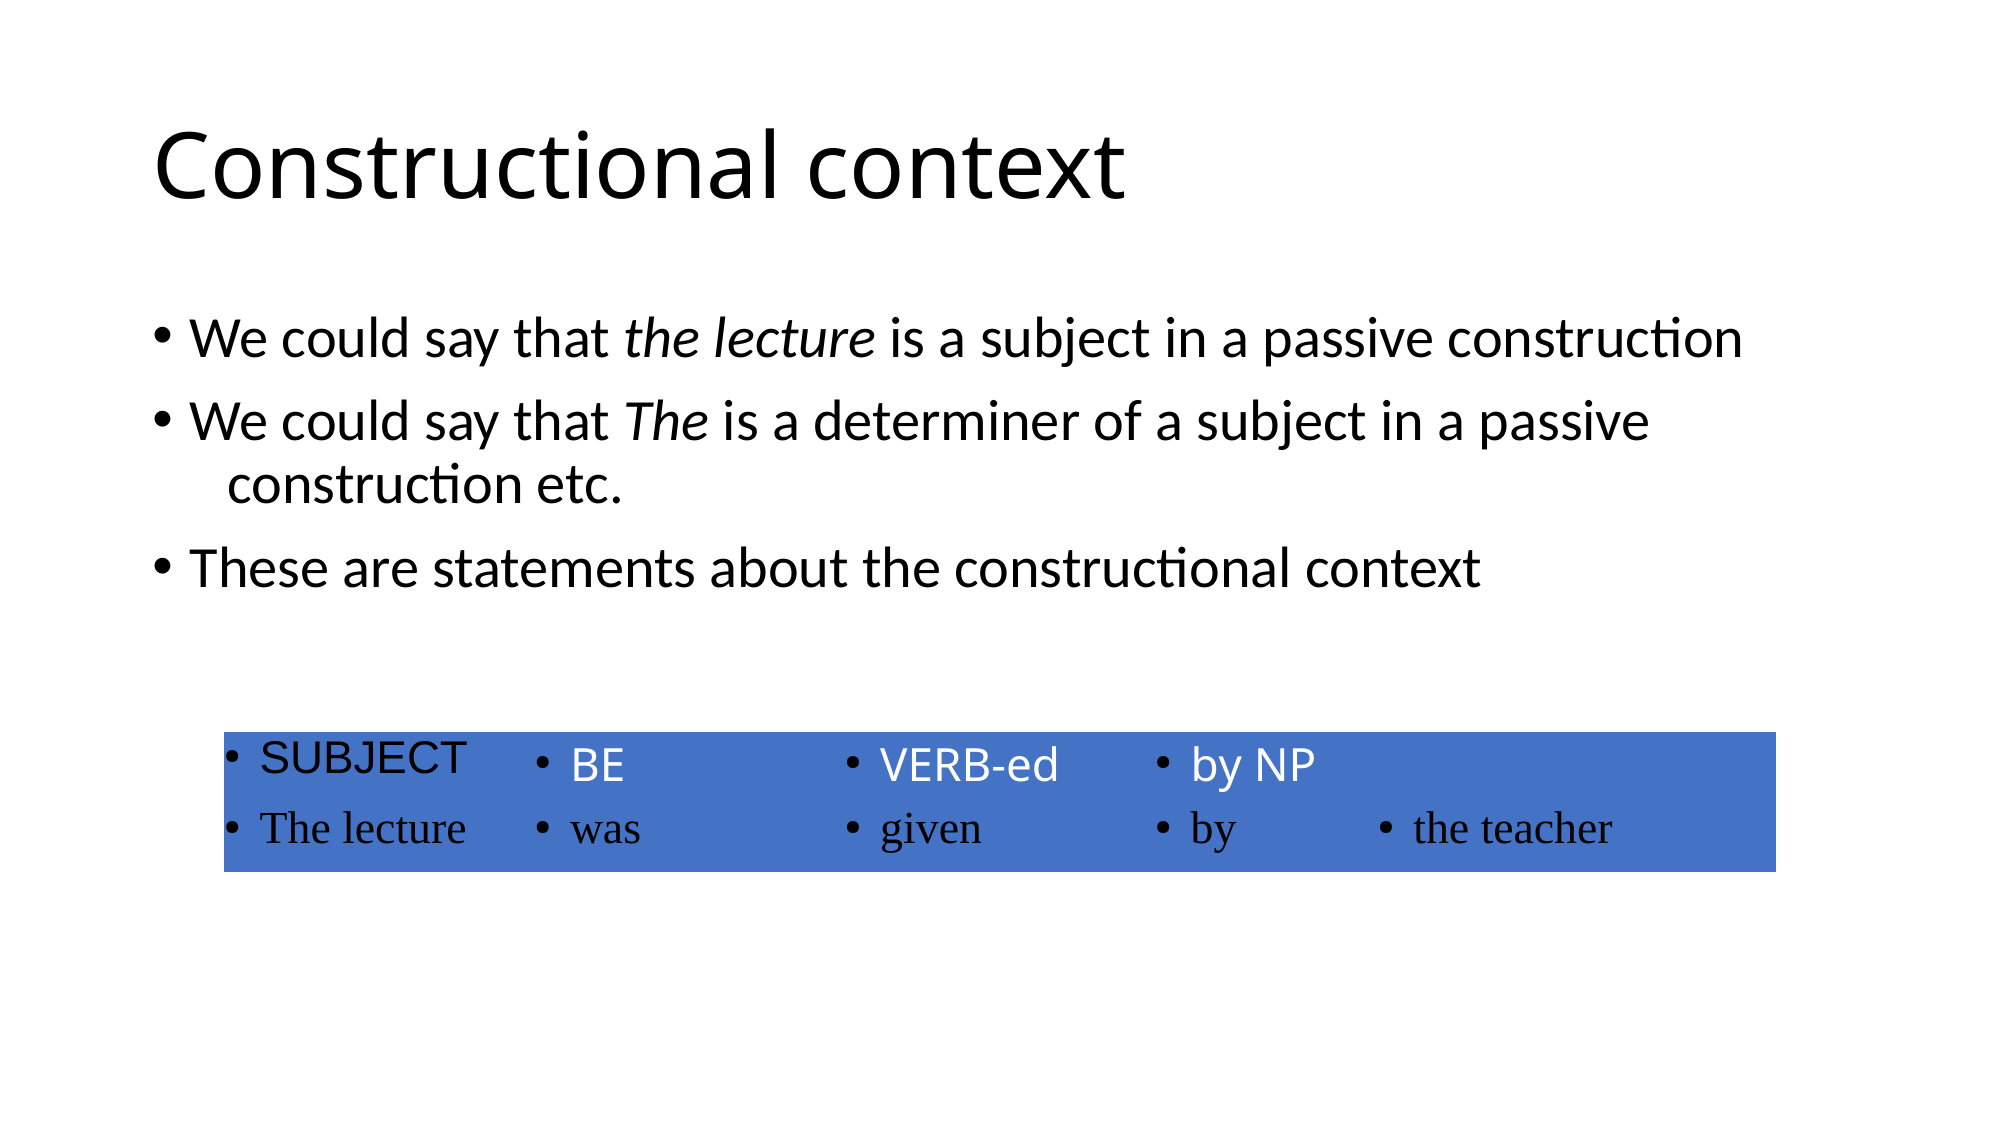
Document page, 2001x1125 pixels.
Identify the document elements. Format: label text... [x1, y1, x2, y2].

table_cell was [535, 803, 845, 872]
table_cell given [845, 803, 1155, 872]
title Constructional context [137, 59, 1863, 278]
list We could say that the lecture is a subject in a passive construction We could say that The is a determiner of a subject in a passive construction etc. These are statements about the constructional context [137, 299, 1863, 681]
table_header by NP [1155, 732, 1776, 803]
table_header VERB-ed [845, 732, 1155, 803]
table_cell The lecture [224, 803, 535, 872]
table_header BE [535, 732, 845, 803]
table_cell by [1155, 803, 1378, 872]
table_header SUBJECT [224, 732, 535, 803]
table_cell the teacher [1378, 803, 1776, 872]
